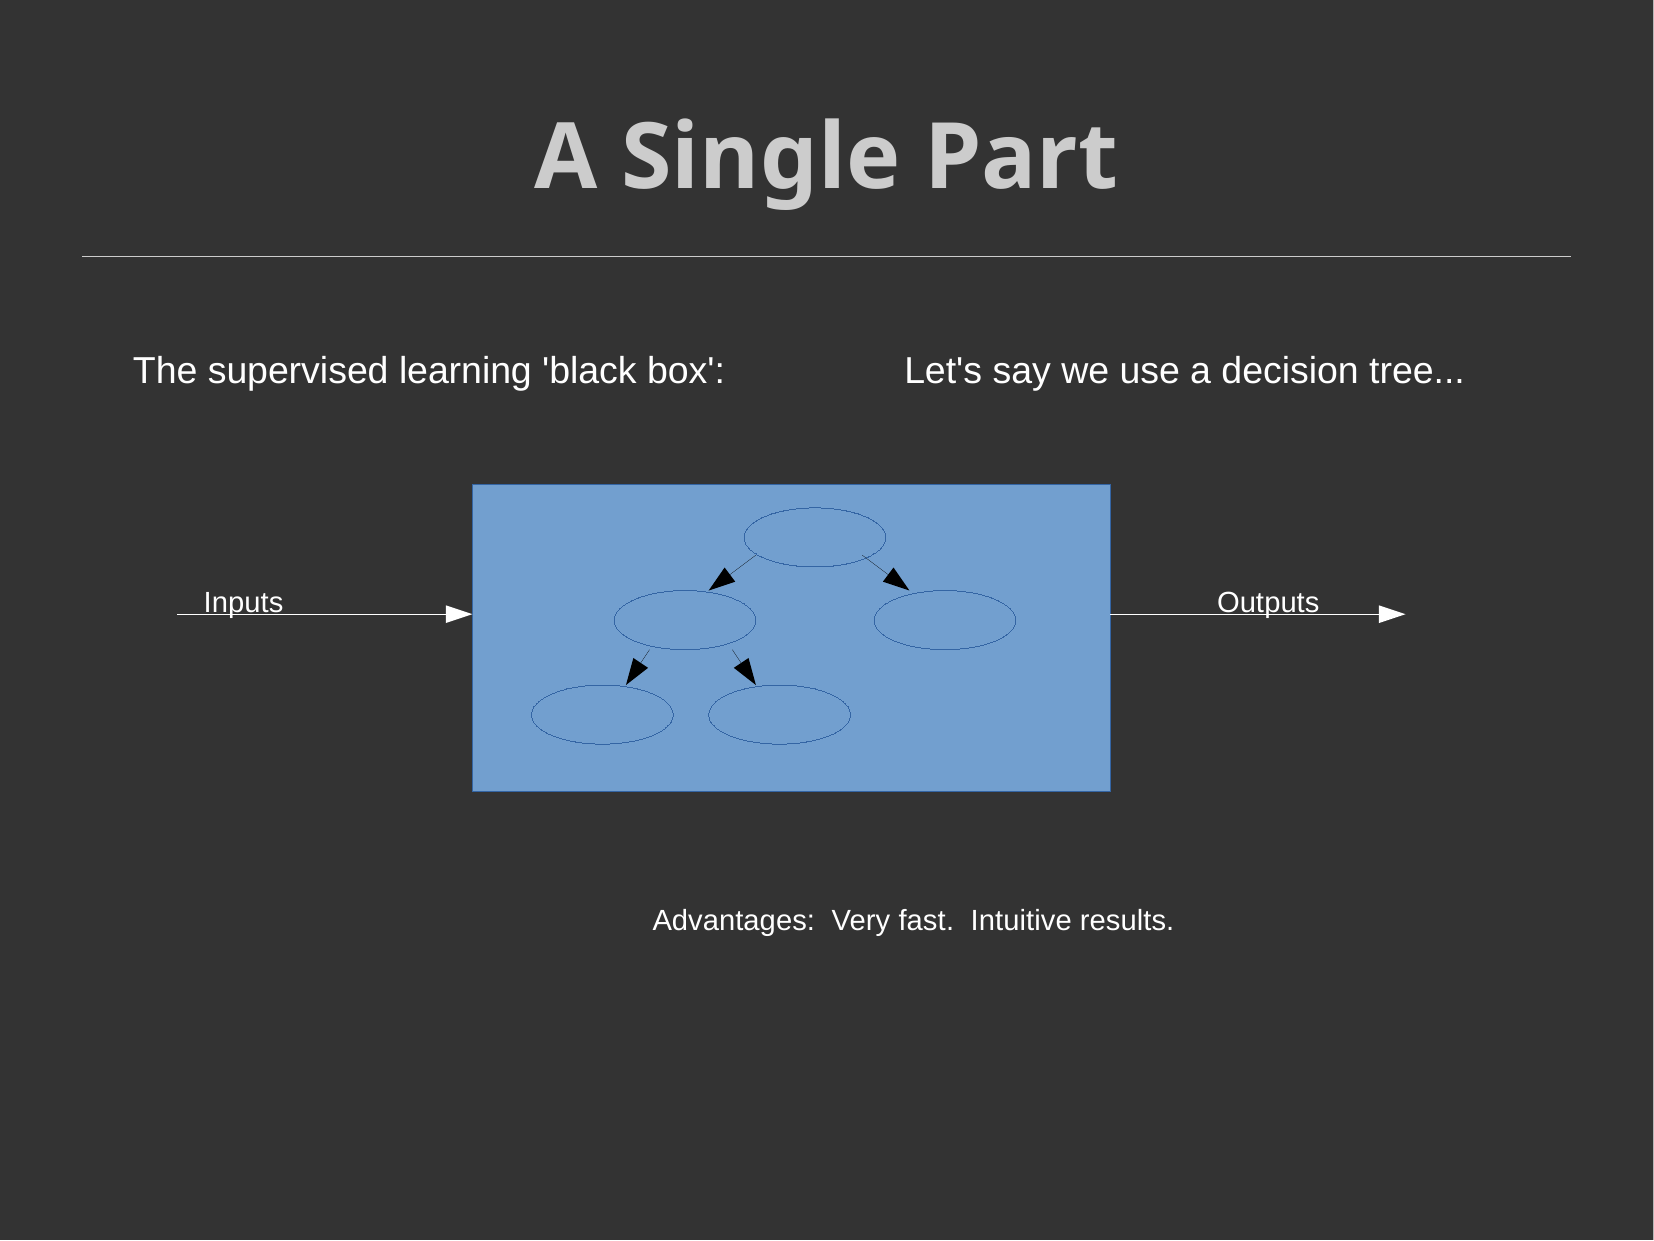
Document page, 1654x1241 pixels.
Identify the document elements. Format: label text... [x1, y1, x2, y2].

text_box The supervised learning 'black box': [118, 342, 742, 400]
text_box [472, 484, 1111, 792]
text_box Let's say we use a decision tree... [889, 342, 1481, 400]
text_box Outputs [1202, 578, 1335, 626]
text_box Inputs [188, 578, 299, 627]
title A Single Part [82, 49, 1571, 257]
text_box Advantages: Very fast. Intuitive results. [637, 896, 1191, 1075]
